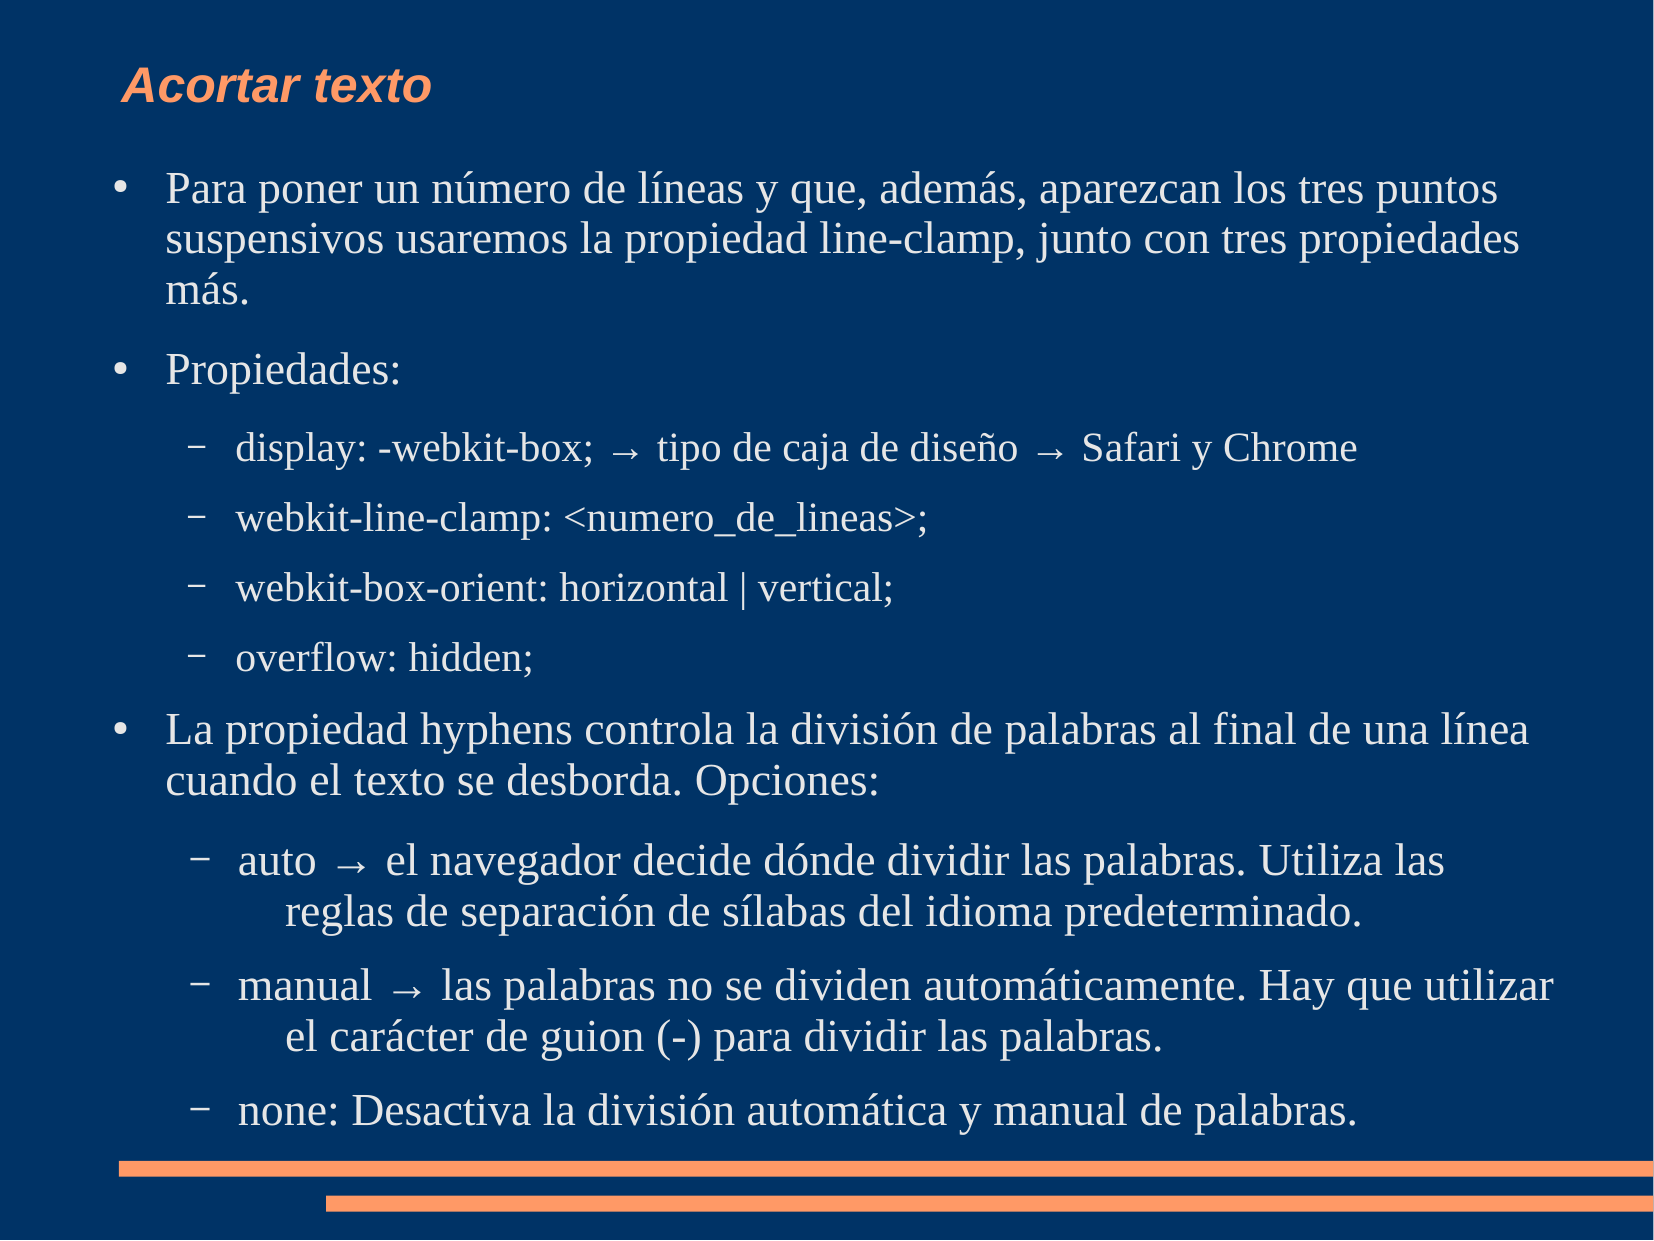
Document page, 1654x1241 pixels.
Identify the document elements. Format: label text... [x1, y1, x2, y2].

list Para poner un número de líneas y que, además, aparezcan los tres puntos suspensivos usaremos la propiedad line-clamp, junto con tres propiedades más. Propiedades: display: -webkit-box; → tipo de caja de diseño → Safari y Chrome webkit-line-clamp: <numero_de_lineas>; webkit-box-orient: horizontal | vertical; overflow: hidden; La propiedad hyphens controla la división de palabras al final de una línea cuando el texto se desborda. Opciones: auto → el navegador decide dónde dividir las palabras. Utiliza las reglas de separación de sílabas del idioma predeterminado. manual → las palabras no se dividen automáticamente. Hay que utilizar el carácter de guion (-) para dividir las palabras. none: Desactiva la división automática y manual de palabras. [94, 162, 1567, 1143]
title Acortar texto [121, 34, 1534, 136]
